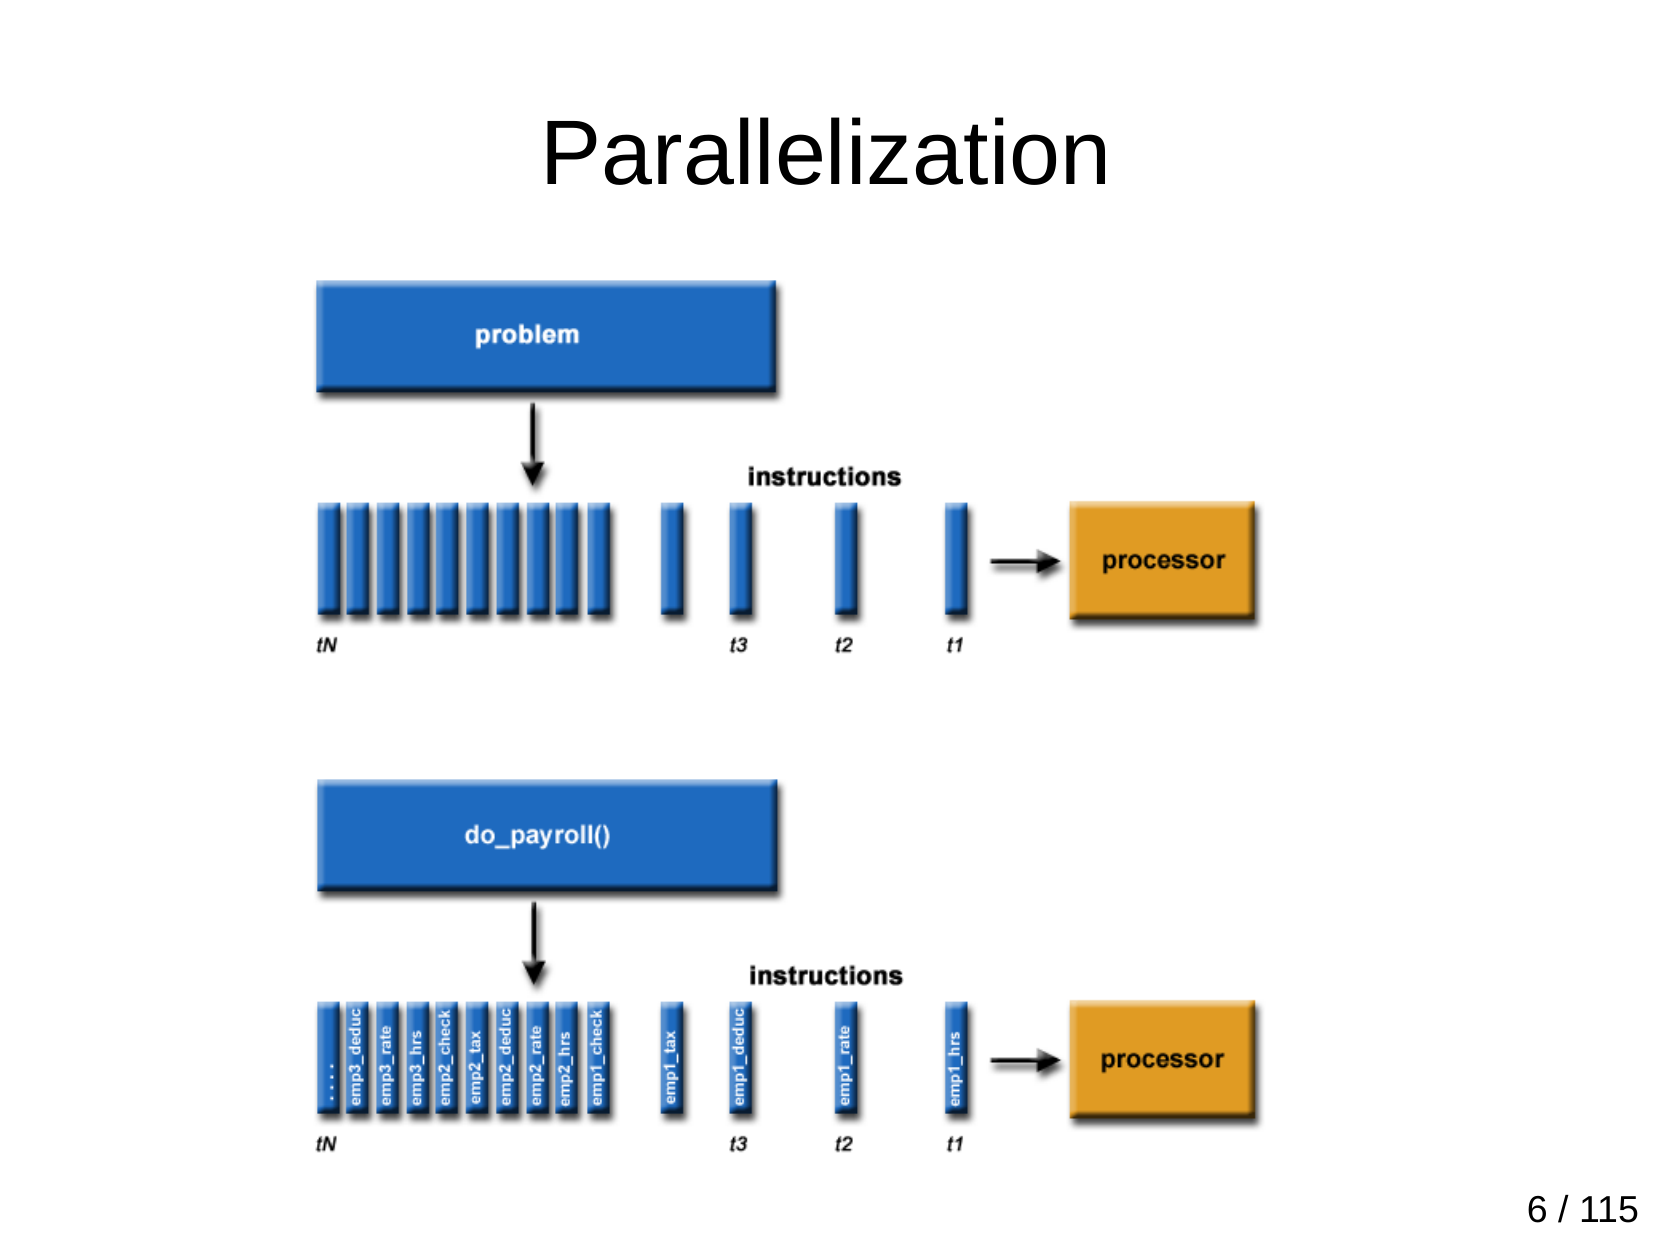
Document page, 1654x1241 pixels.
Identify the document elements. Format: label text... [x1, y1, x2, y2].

picture [308, 770, 1273, 1170]
picture [307, 271, 1271, 671]
title Parallelization [82, 49, 1571, 257]
text_box <number> / 115 [1380, 1181, 1654, 1238]
